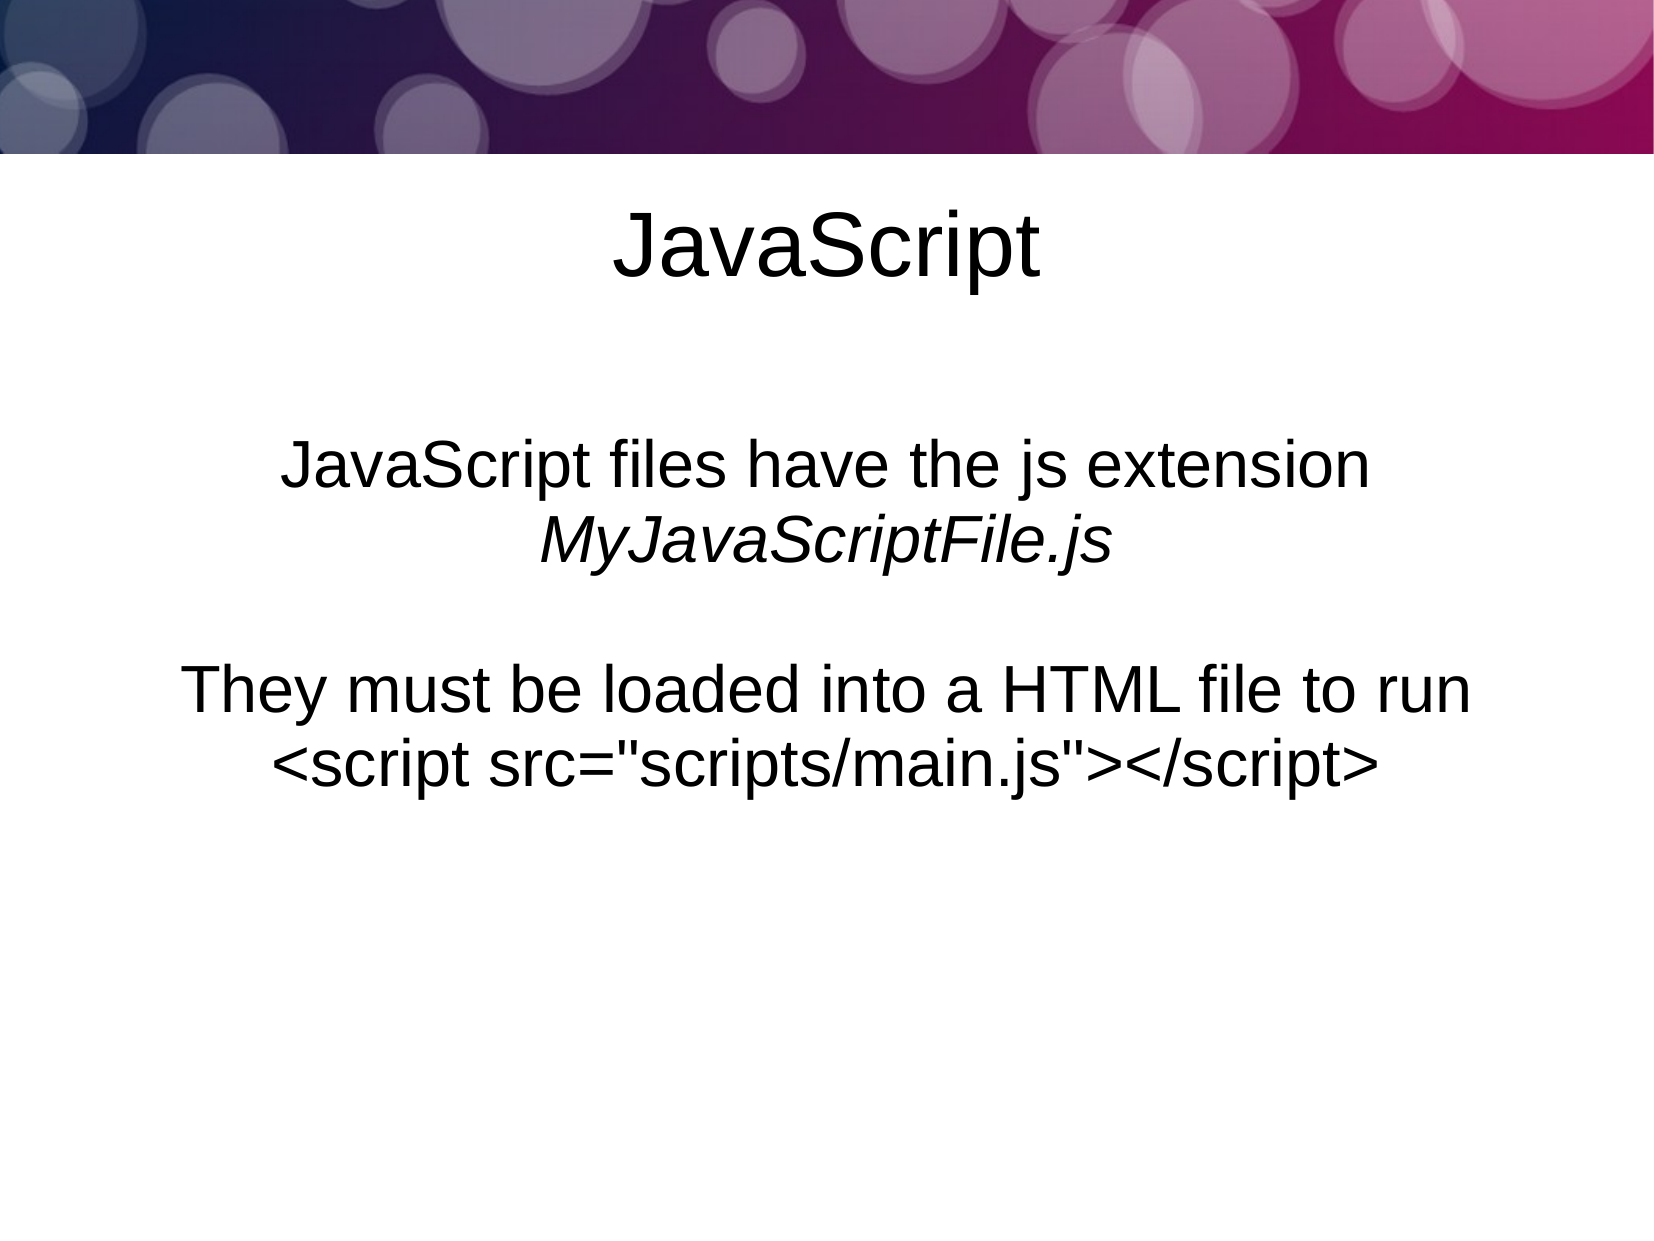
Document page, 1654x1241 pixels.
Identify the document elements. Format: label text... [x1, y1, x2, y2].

picture [0, 0, 1654, 154]
subtitle JavaScript files have the js extension MyJavaScriptFile.js They must be loaded into a HTML file to run <script src="scripts/main.js"></script> [82, 366, 1571, 1087]
title JavaScript [82, 159, 1571, 331]
